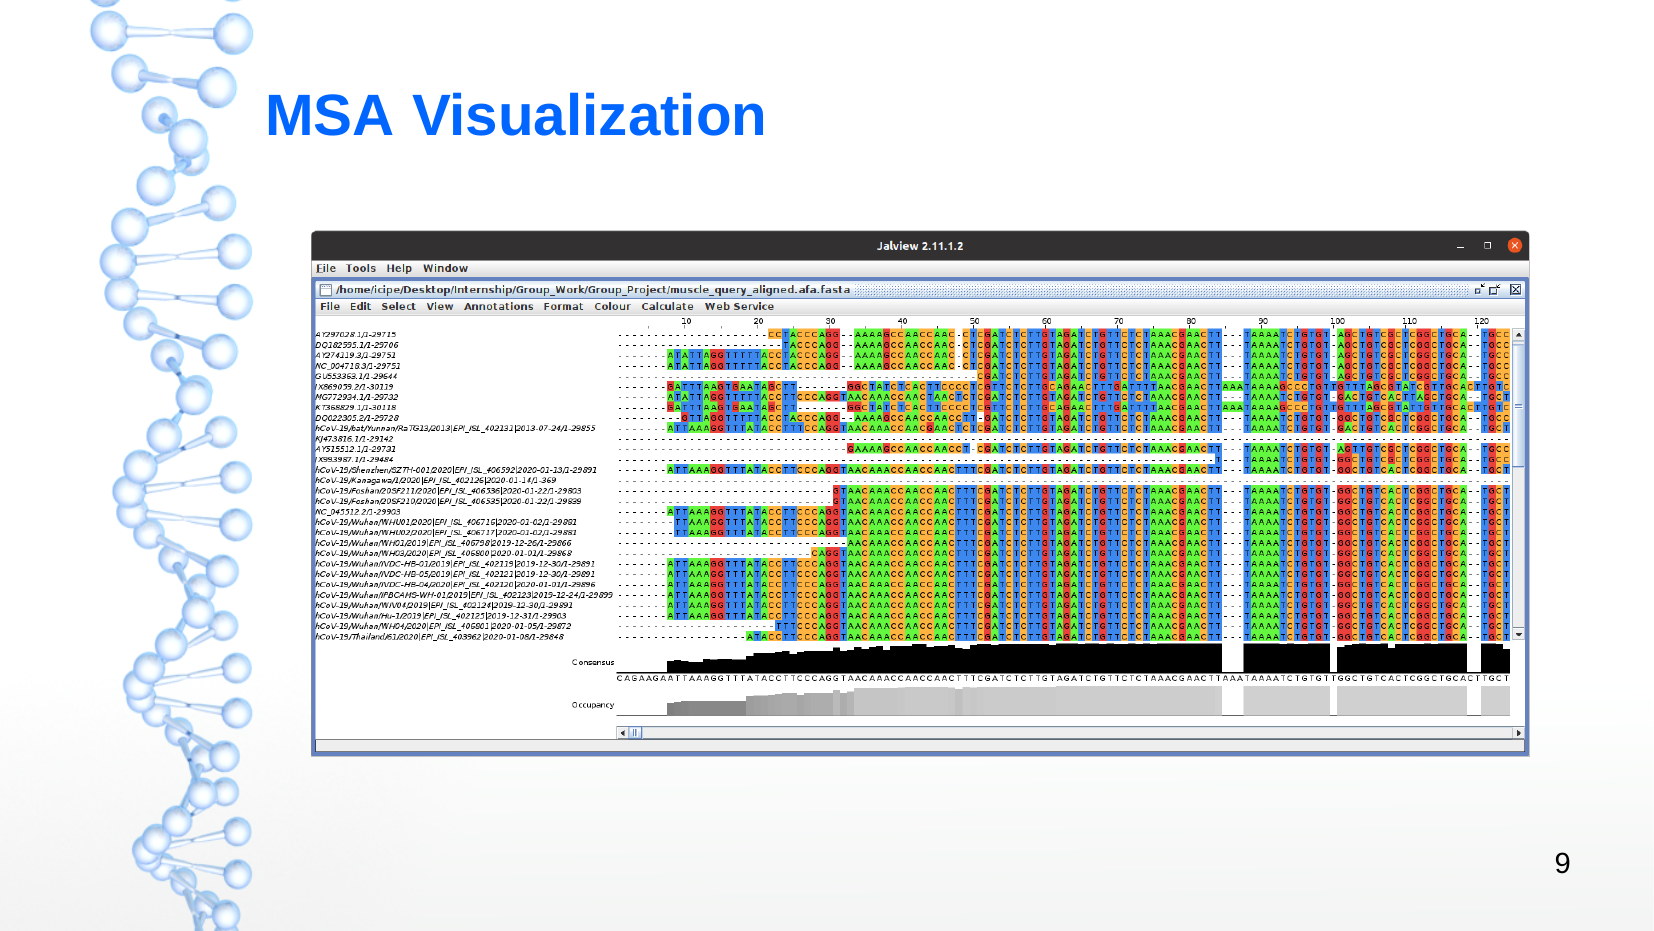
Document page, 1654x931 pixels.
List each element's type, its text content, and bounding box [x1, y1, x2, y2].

picture [0, 0, 1654, 931]
title MSA Visualization [265, 35, 1595, 189]
